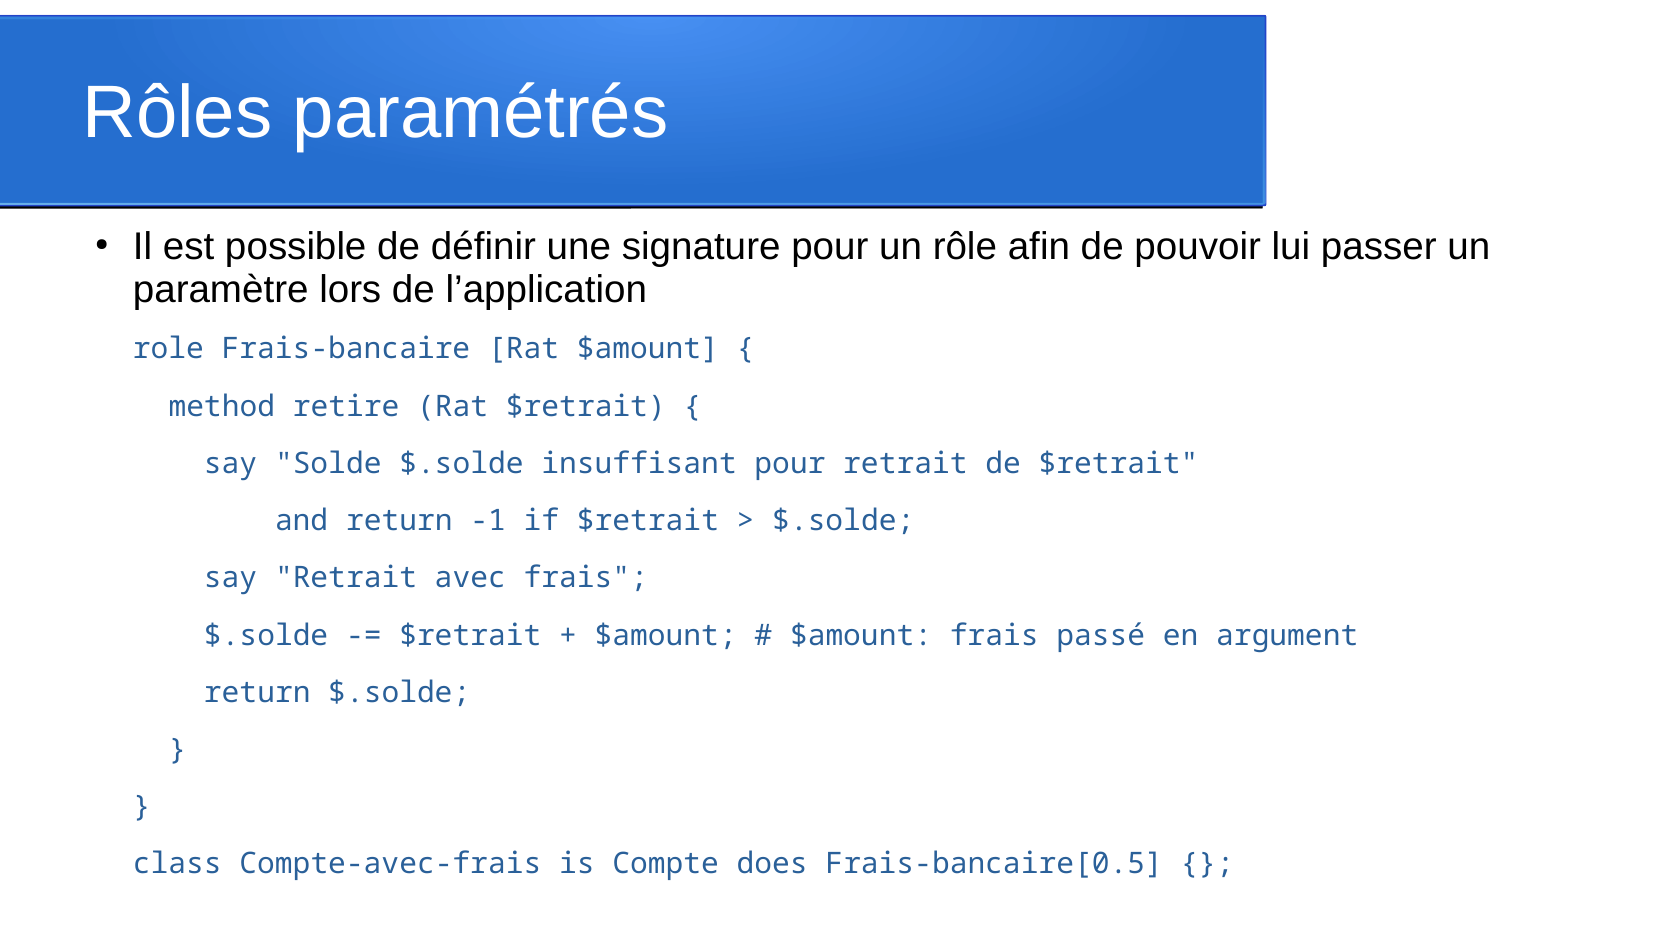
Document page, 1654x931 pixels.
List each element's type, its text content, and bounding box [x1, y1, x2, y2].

picture [0, 13, 1270, 212]
list Il est possible de définir une signature pour un rôle afin de pouvoir lui passer un paramètre lors de l’application role Frais-bancaire [Rat $amount] { method retire (Rat $retrait) { say "Solde $.solde insuffisant pour retrait de $retrait" and return -1 if $retrait > $.solde; say "Retrait avec frais"; $.solde -= $retrait + $amount; # $amount: frais passé en argument return $.solde; } } class Compte-avec-frais is Compte does Frais-bancaire[0.5] {}; [82, 224, 1571, 886]
title Rôles paramétrés [82, 35, 1235, 189]
